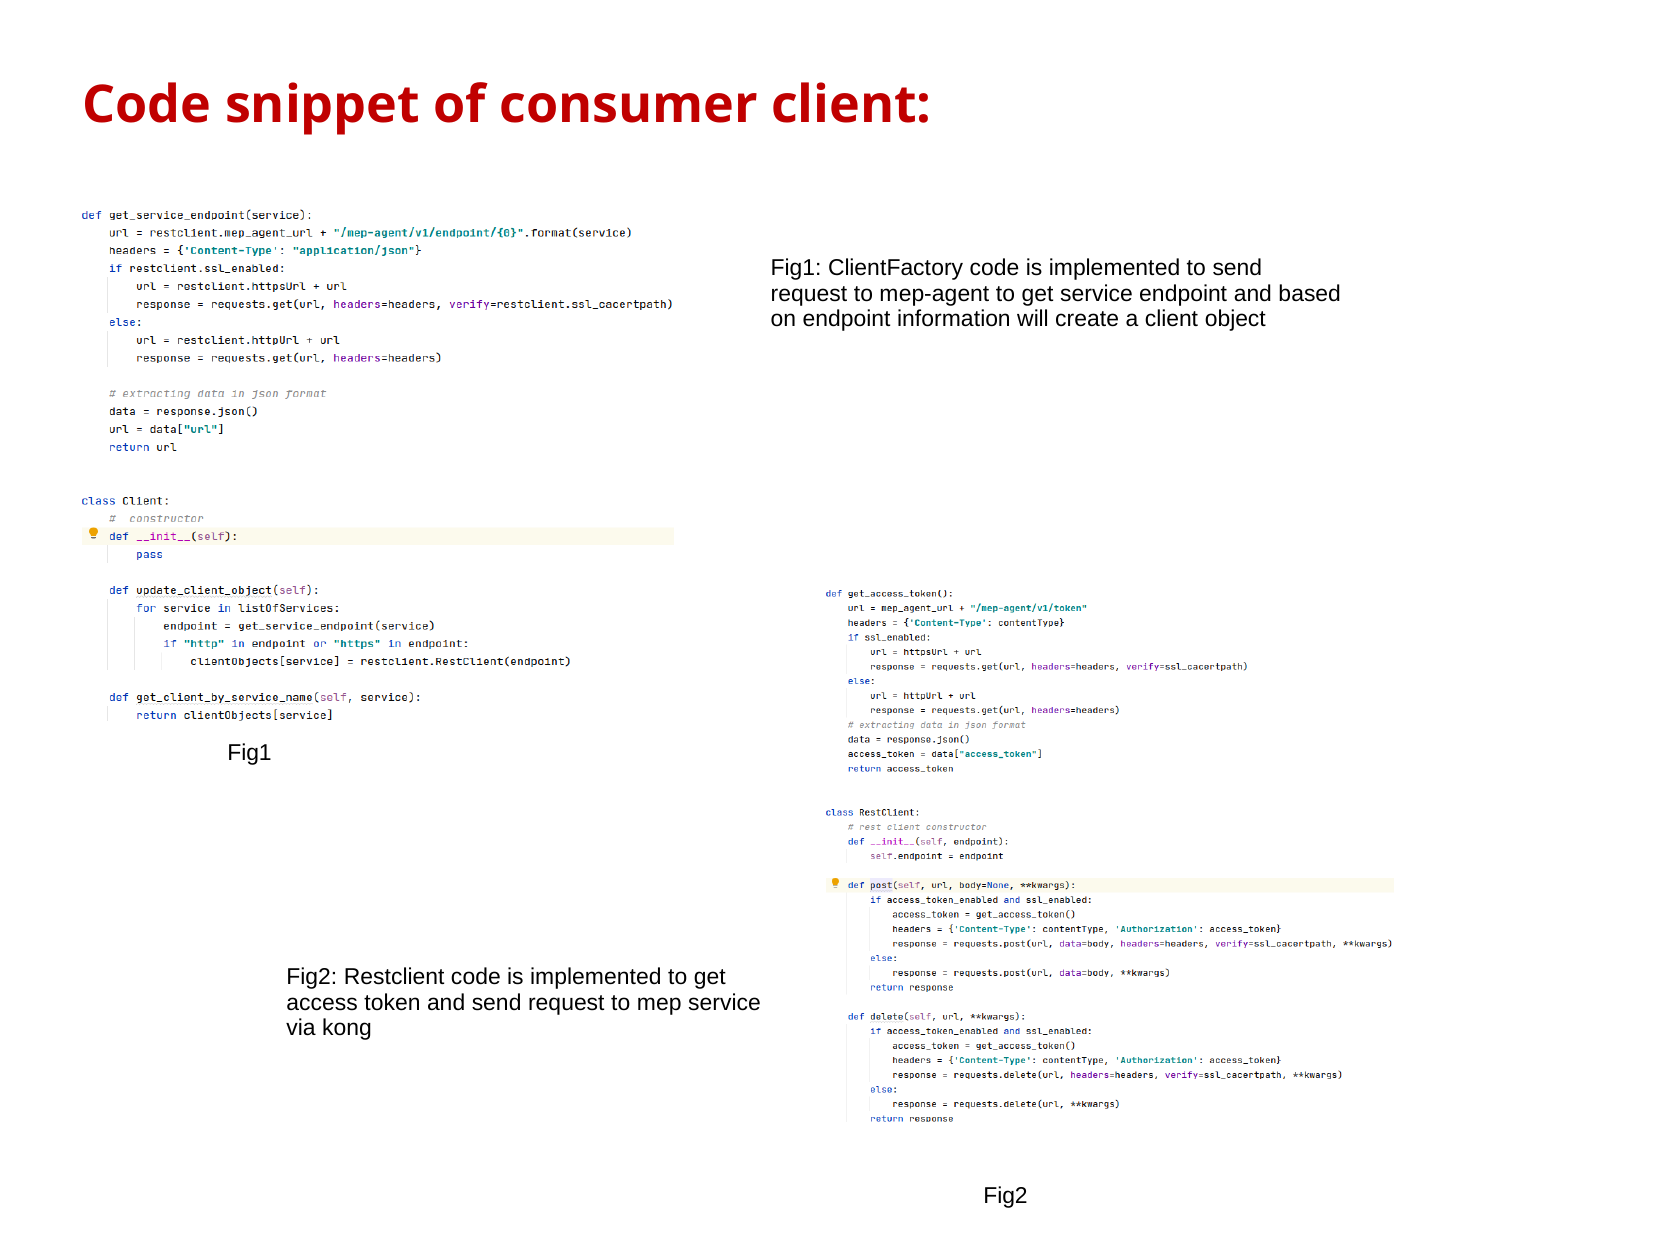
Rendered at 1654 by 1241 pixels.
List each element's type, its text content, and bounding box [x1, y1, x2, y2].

text_box Fig2: Restclient code is implemented to get access token and send request to mep service via kong [271, 956, 780, 1075]
text_box Code snippet of consumer client: [82, 24, 1606, 179]
picture [82, 208, 674, 721]
text_box Fig1 [212, 732, 367, 773]
text_box Fig1: ClientFactory code is implemented to send request to mep-agent to get service endpoint and based on endpoint information will create a client object [755, 247, 1359, 367]
picture [826, 590, 1394, 1123]
text_box Fig2 [968, 1175, 1123, 1216]
